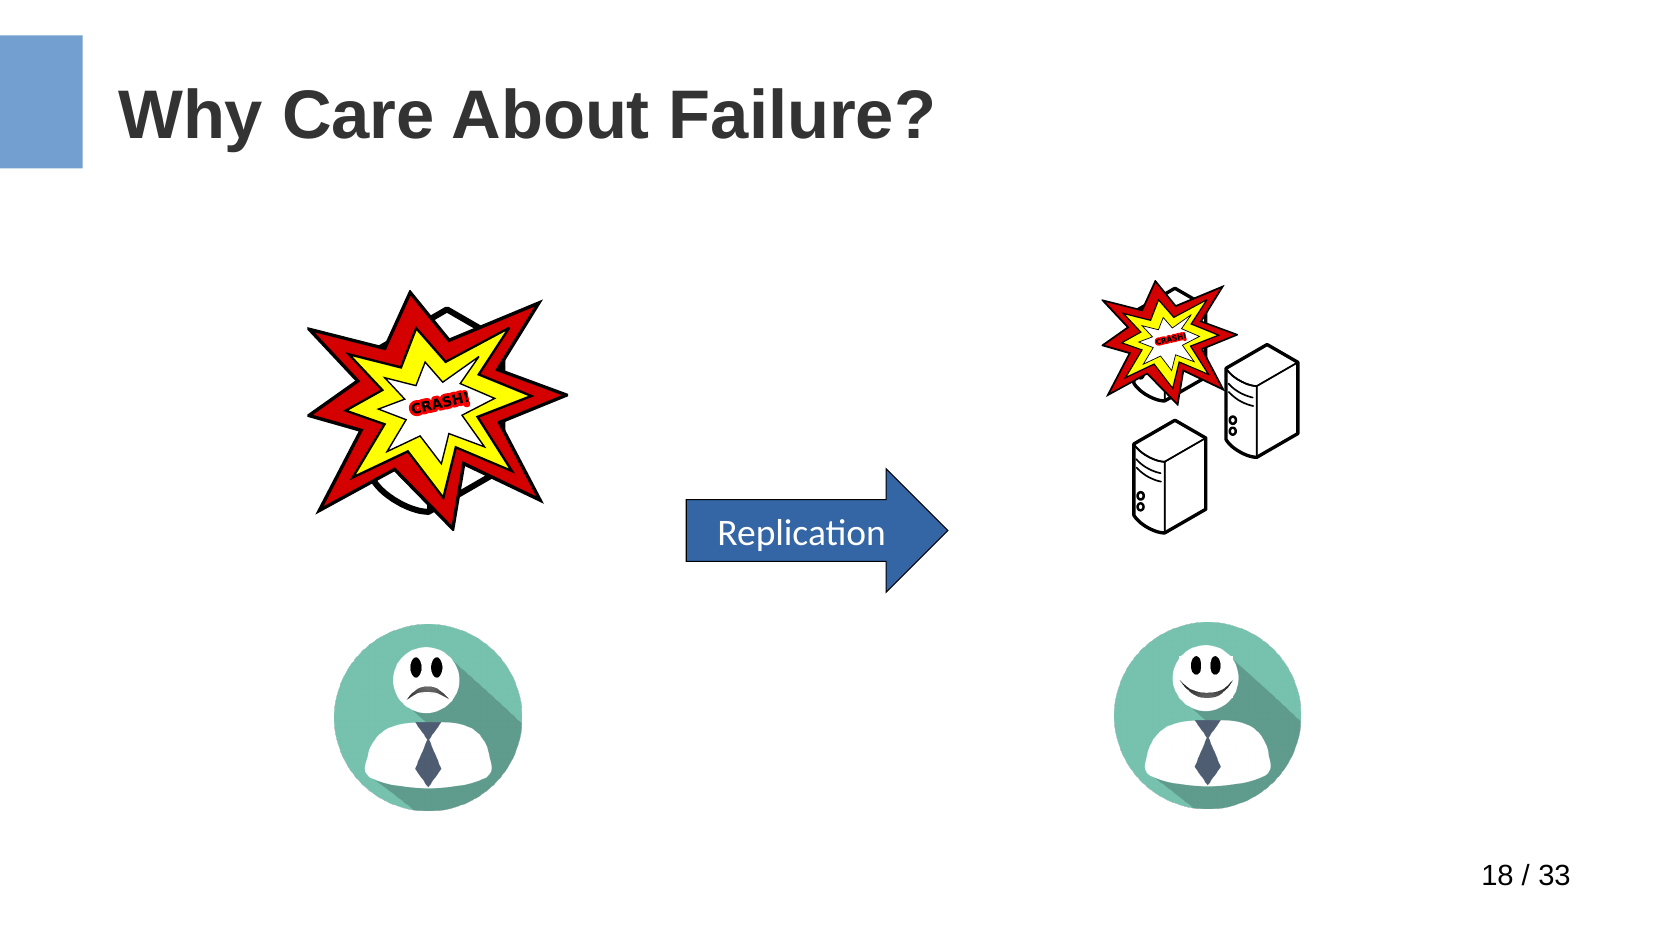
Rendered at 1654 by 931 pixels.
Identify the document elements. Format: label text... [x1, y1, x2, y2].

picture [334, 624, 522, 812]
text_box Replication [686, 468, 948, 593]
picture [1132, 418, 1208, 535]
picture [1114, 622, 1301, 810]
picture [1101, 280, 1300, 459]
picture [307, 290, 569, 531]
title Why Care About Failure? [118, 37, 1571, 193]
